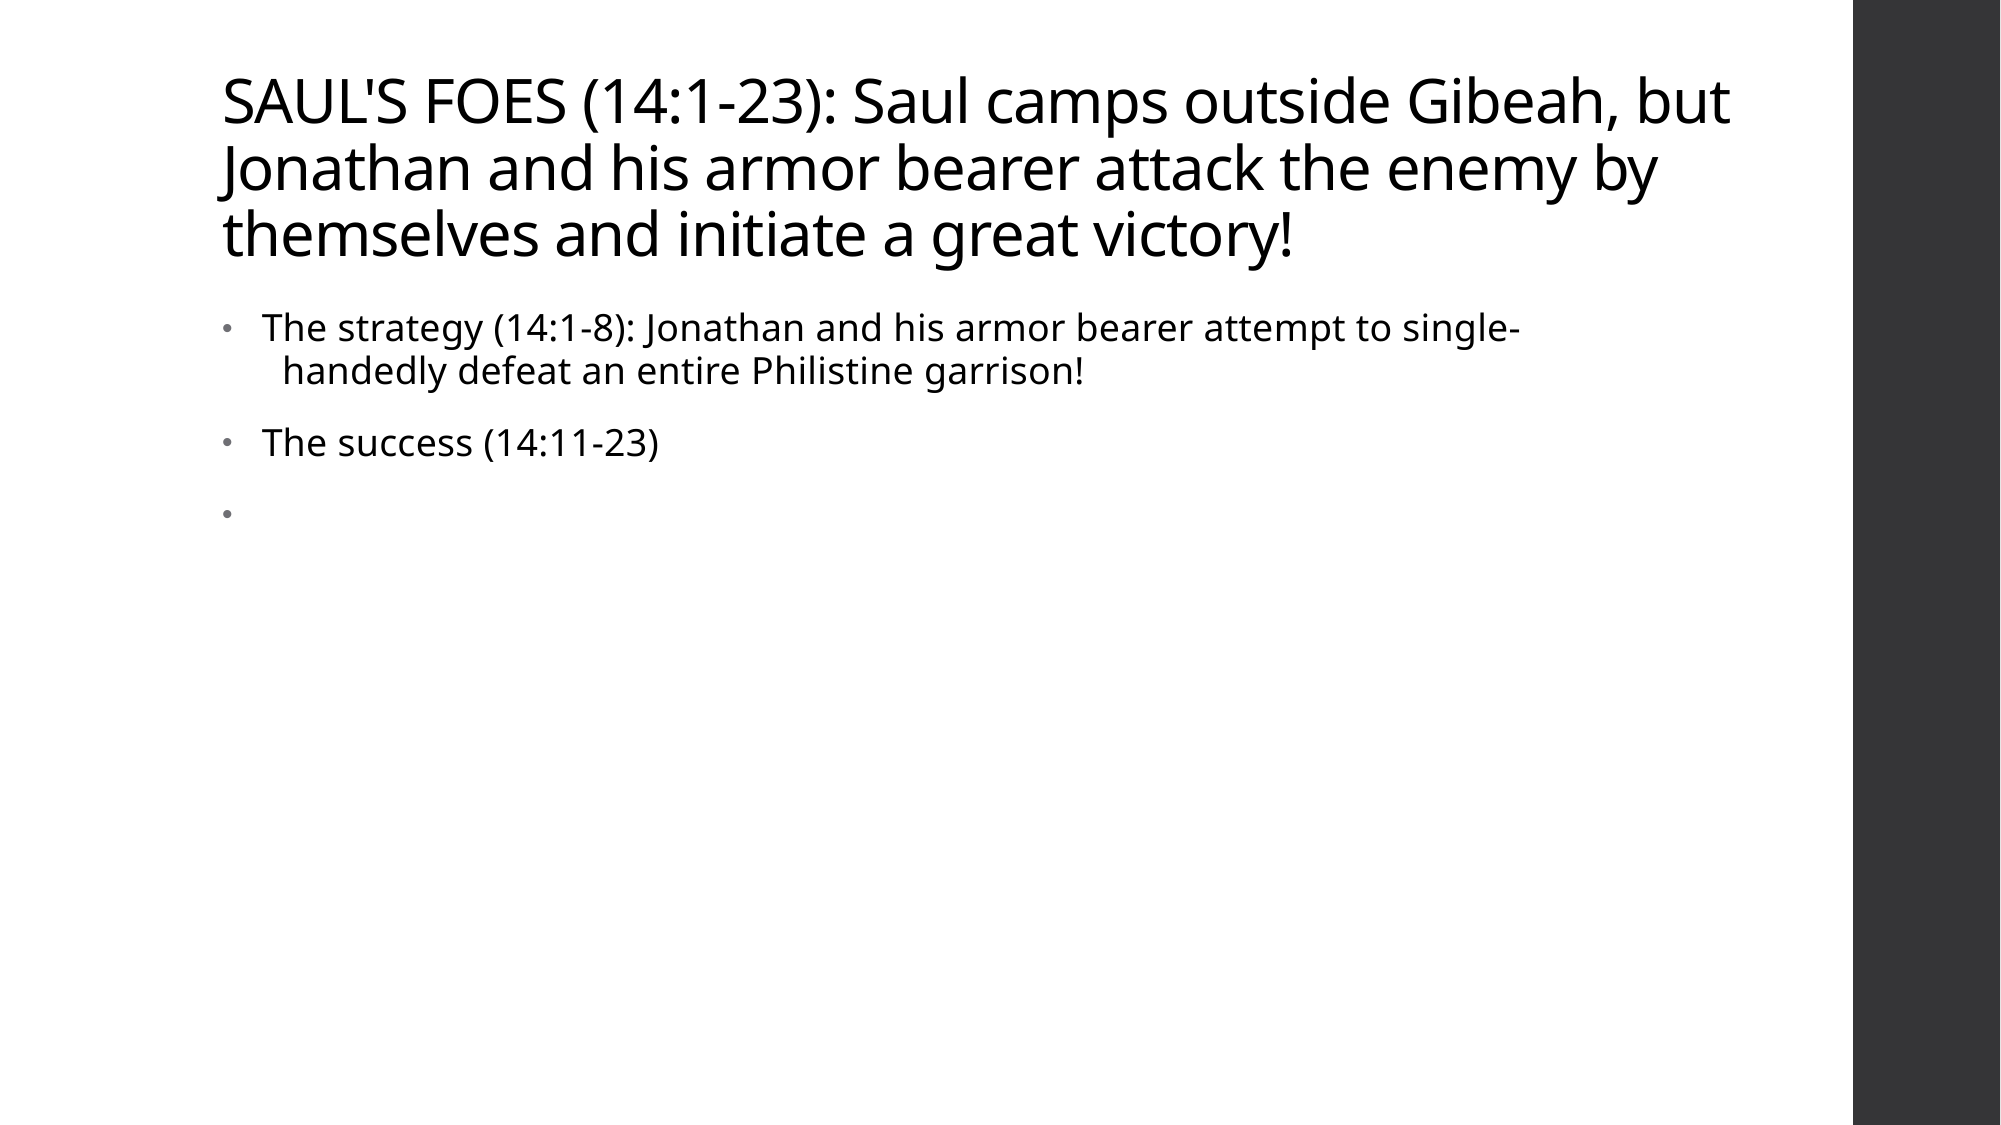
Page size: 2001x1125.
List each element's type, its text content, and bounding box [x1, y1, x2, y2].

title SAUL'S FOES (14:1-23): Saul camps outside Gibeah, but Jonathan and his armor bearer attack the enemy by themselves and initiate a great victory! [206, 60, 1797, 278]
list The strategy (14:1-8): Jonathan and his armor bearer attempt to single-handedly defeat an entire Philistine garrison! The success (14:11-23) [206, 299, 1617, 1014]
